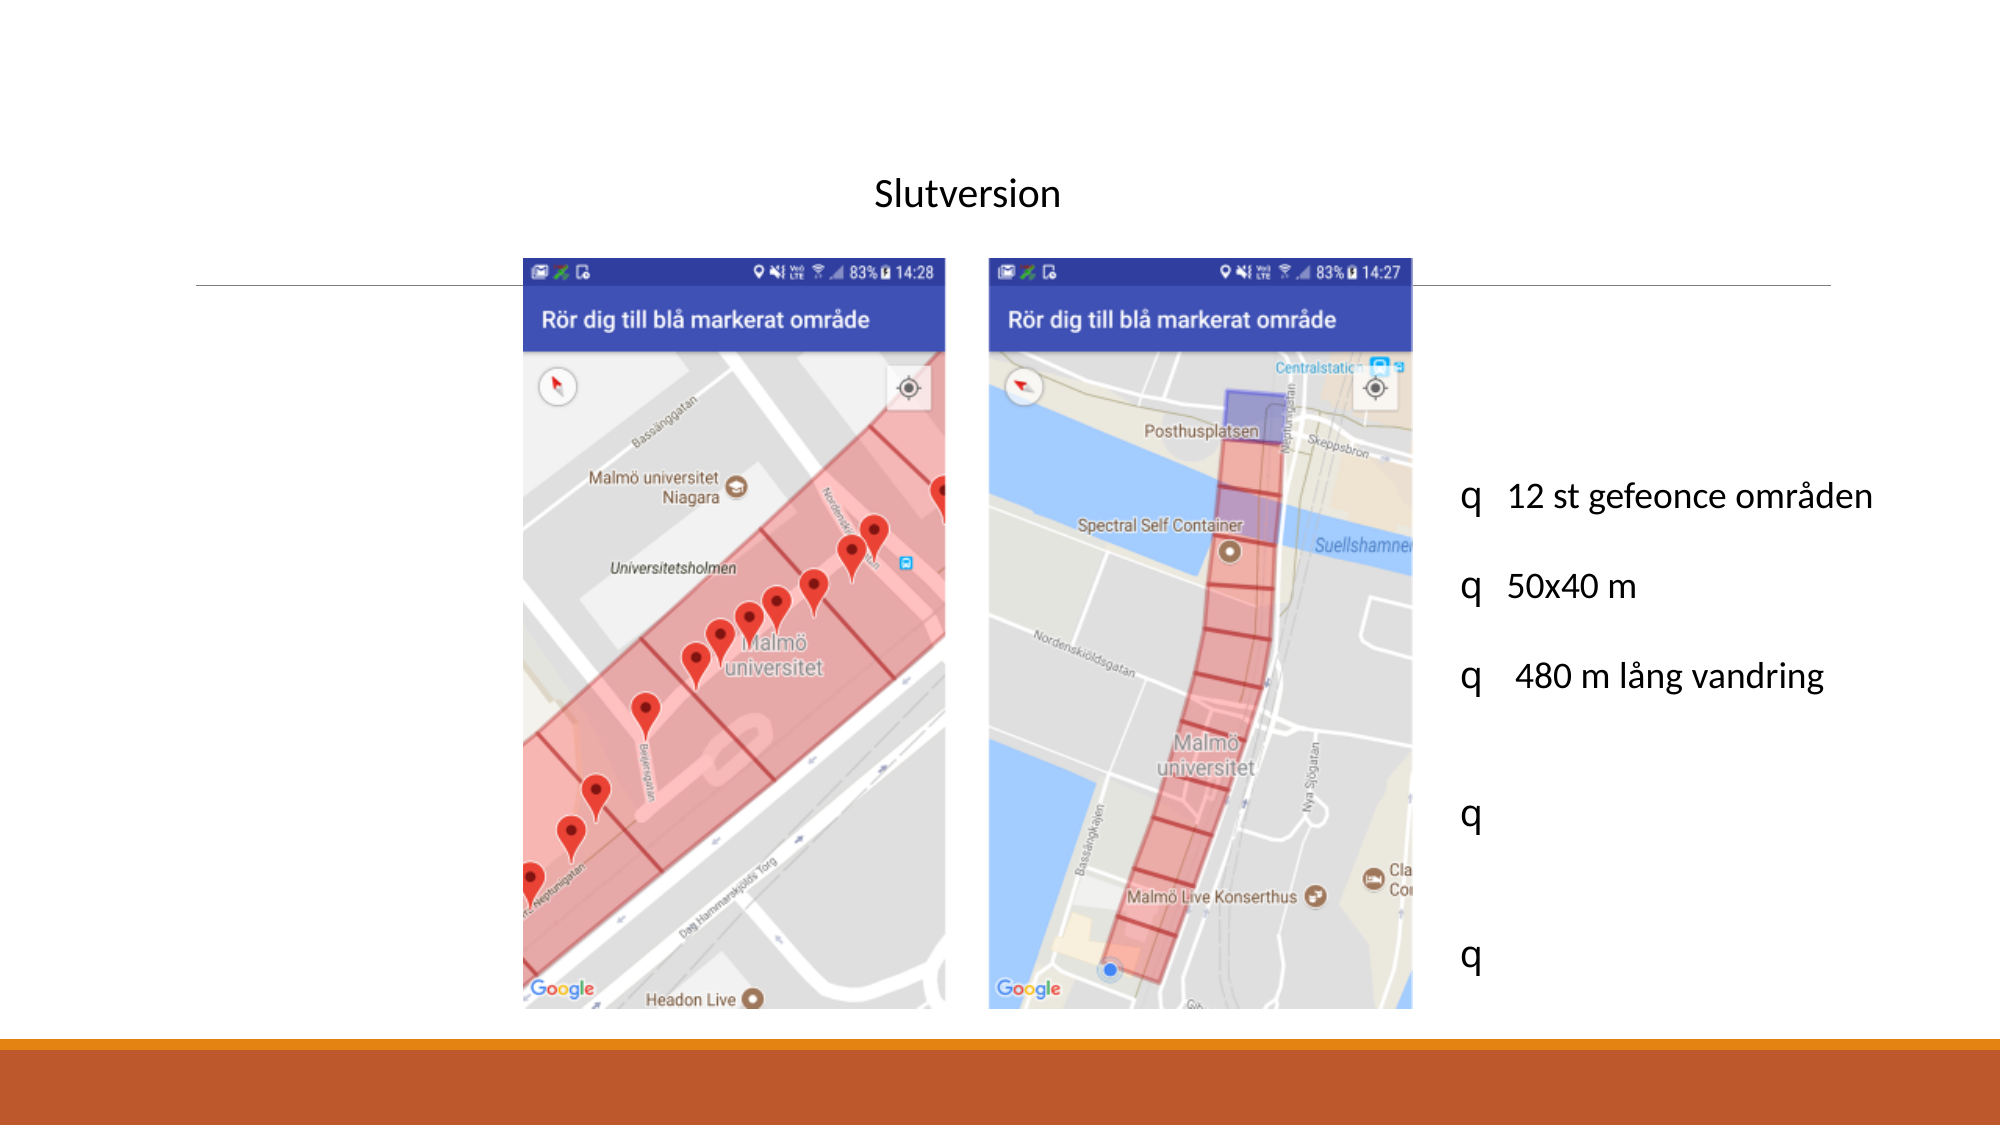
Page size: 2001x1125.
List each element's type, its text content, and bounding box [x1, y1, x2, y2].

text_box Slutversion [838, 157, 1098, 224]
picture [523, 258, 1413, 1009]
text_box 12 st gefeonce områden 50x40 m 480 m lång vandring [1444, 463, 1921, 979]
